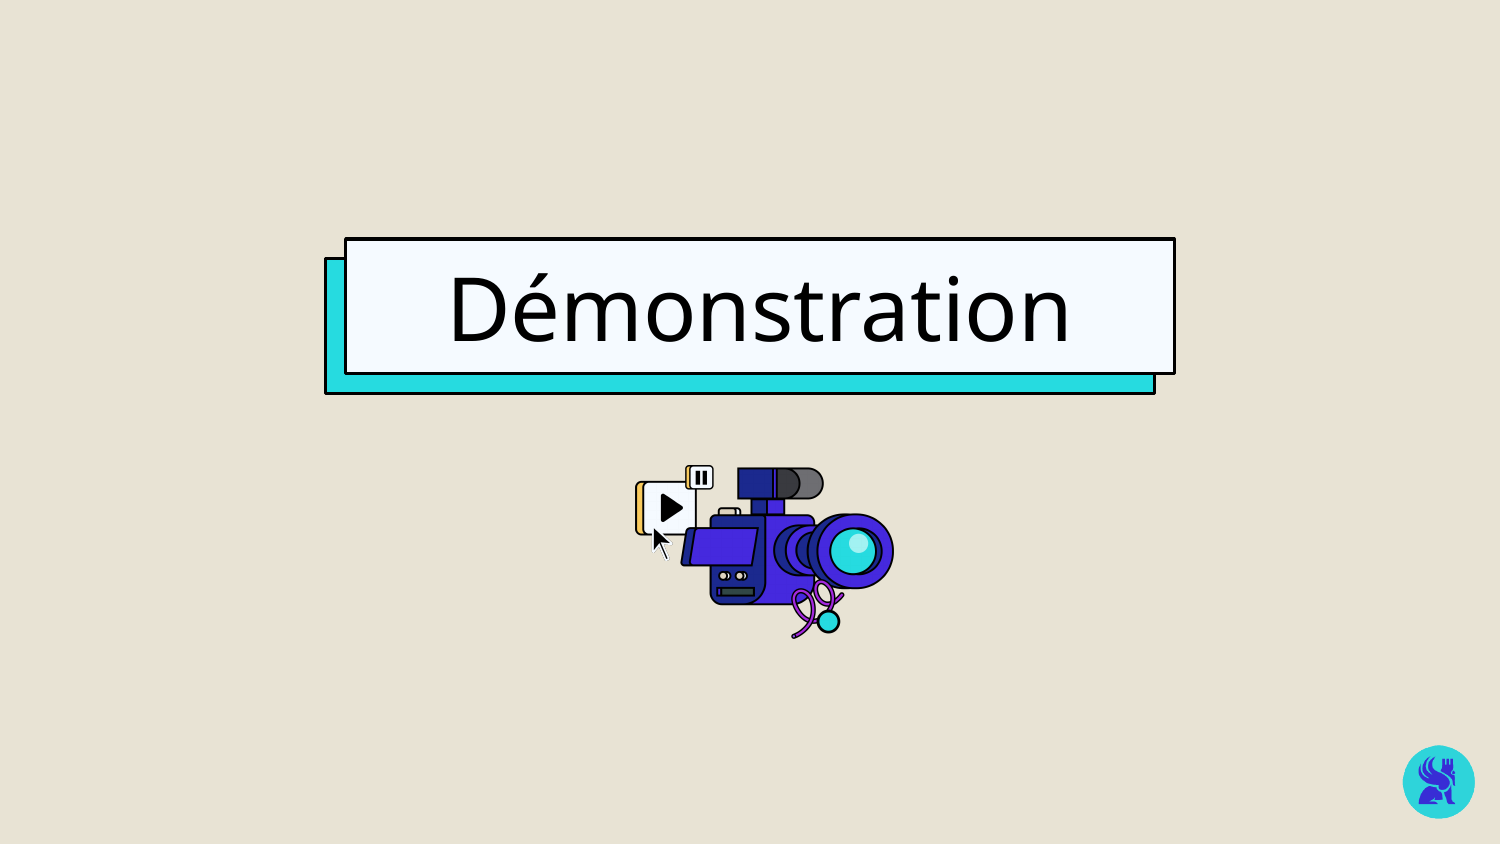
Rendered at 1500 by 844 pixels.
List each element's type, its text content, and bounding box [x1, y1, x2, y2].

text_box [325, 258, 1155, 394]
title Démonstration [345, 239, 1175, 374]
picture [1402, 745, 1475, 819]
picture [635, 465, 894, 639]
